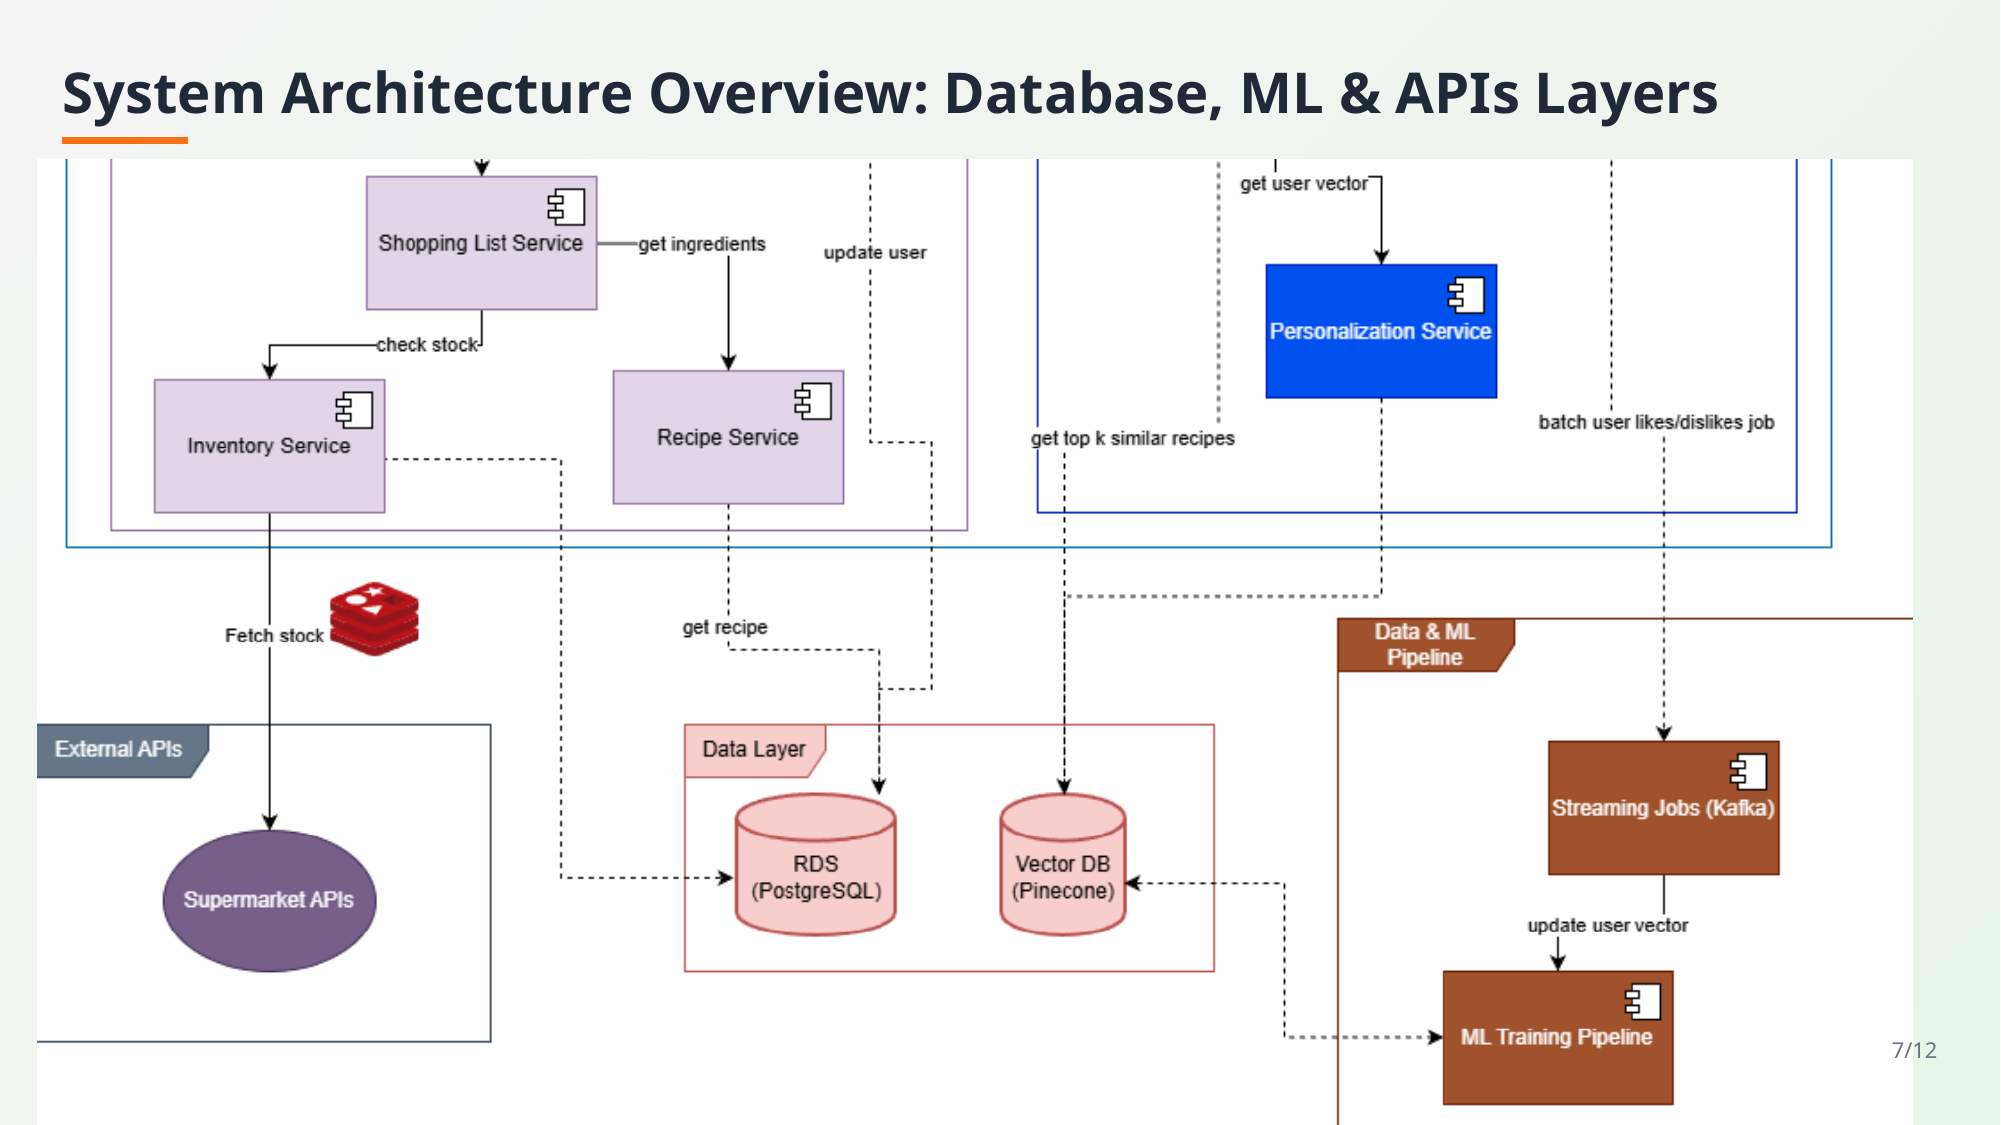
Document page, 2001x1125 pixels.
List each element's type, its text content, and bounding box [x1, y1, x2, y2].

text_box System Architecture Overview: Database, ML & APIs Layers [62, 62, 2000, 125]
picture [0, 0, 2000, 1125]
text_box 7/12 [62, 1031, 1938, 1063]
